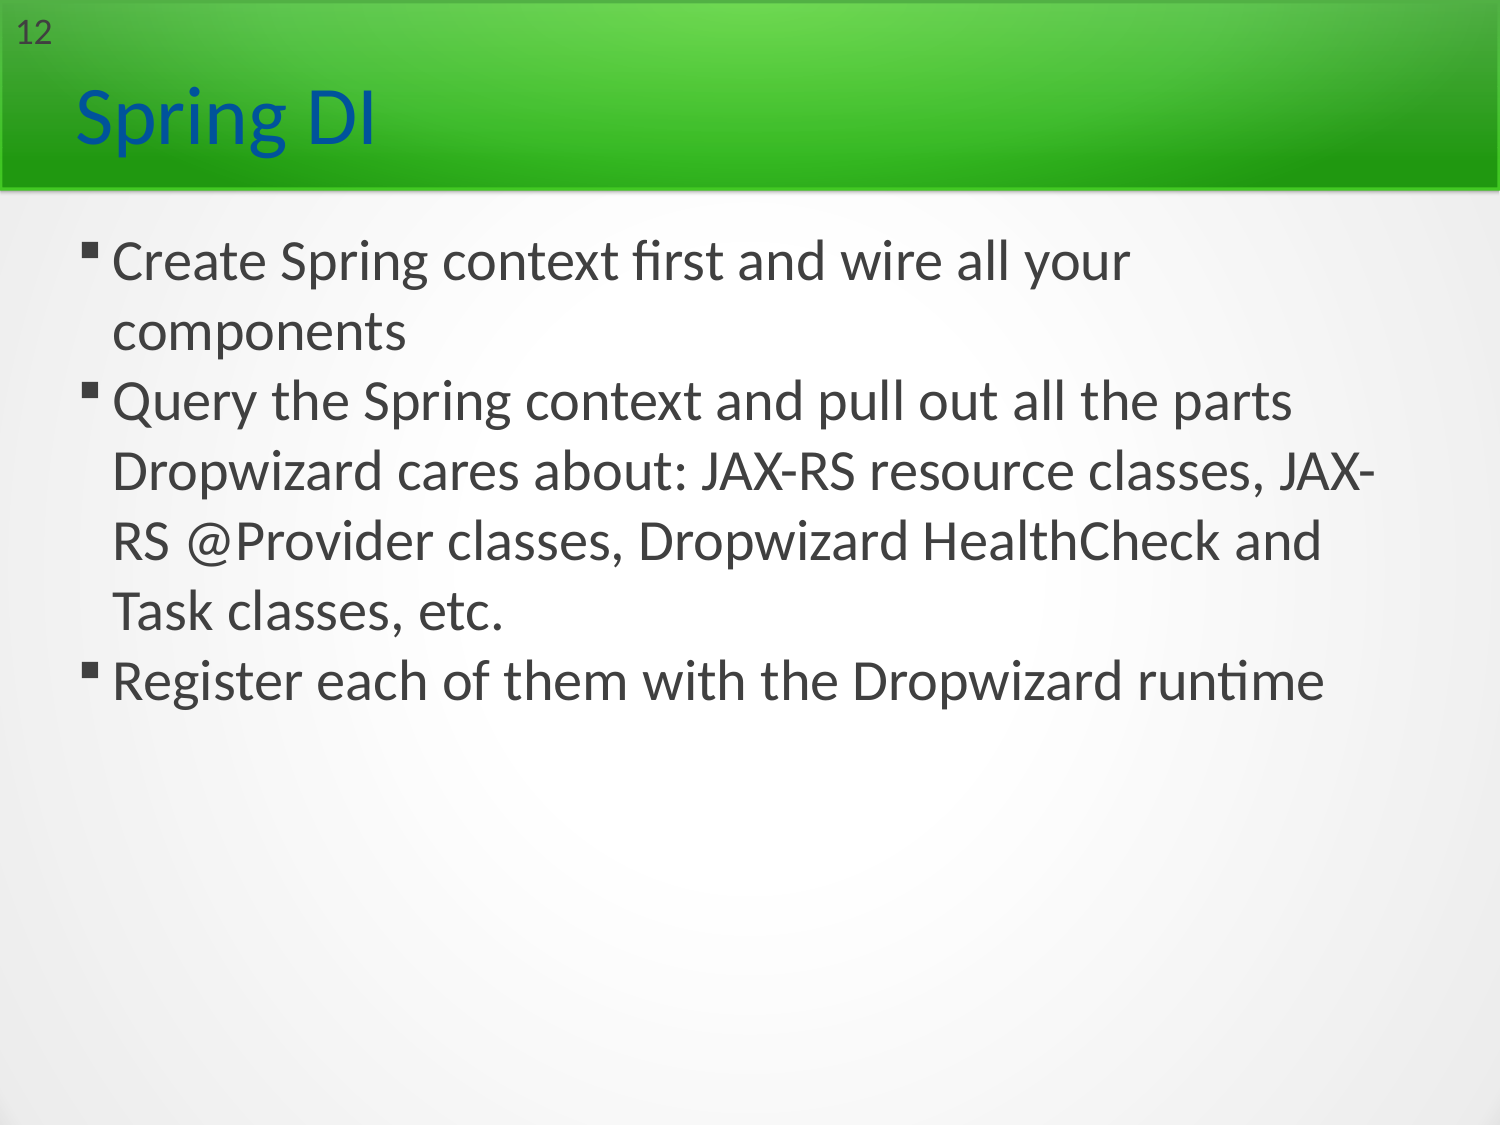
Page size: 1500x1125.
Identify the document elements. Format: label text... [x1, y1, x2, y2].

text_box Create Spring context first and wire all your components Query the Spring context and pull out all the parts Dropwizard cares about: JAX-RS resource classes, JAX-RS @Provider classes, Dropwizard HealthCheck and Task classes, etc. Register each of them with the Dropwizard runtime [74, 219, 1427, 1024]
text_box <number> [0, 0, 1500, 1125]
